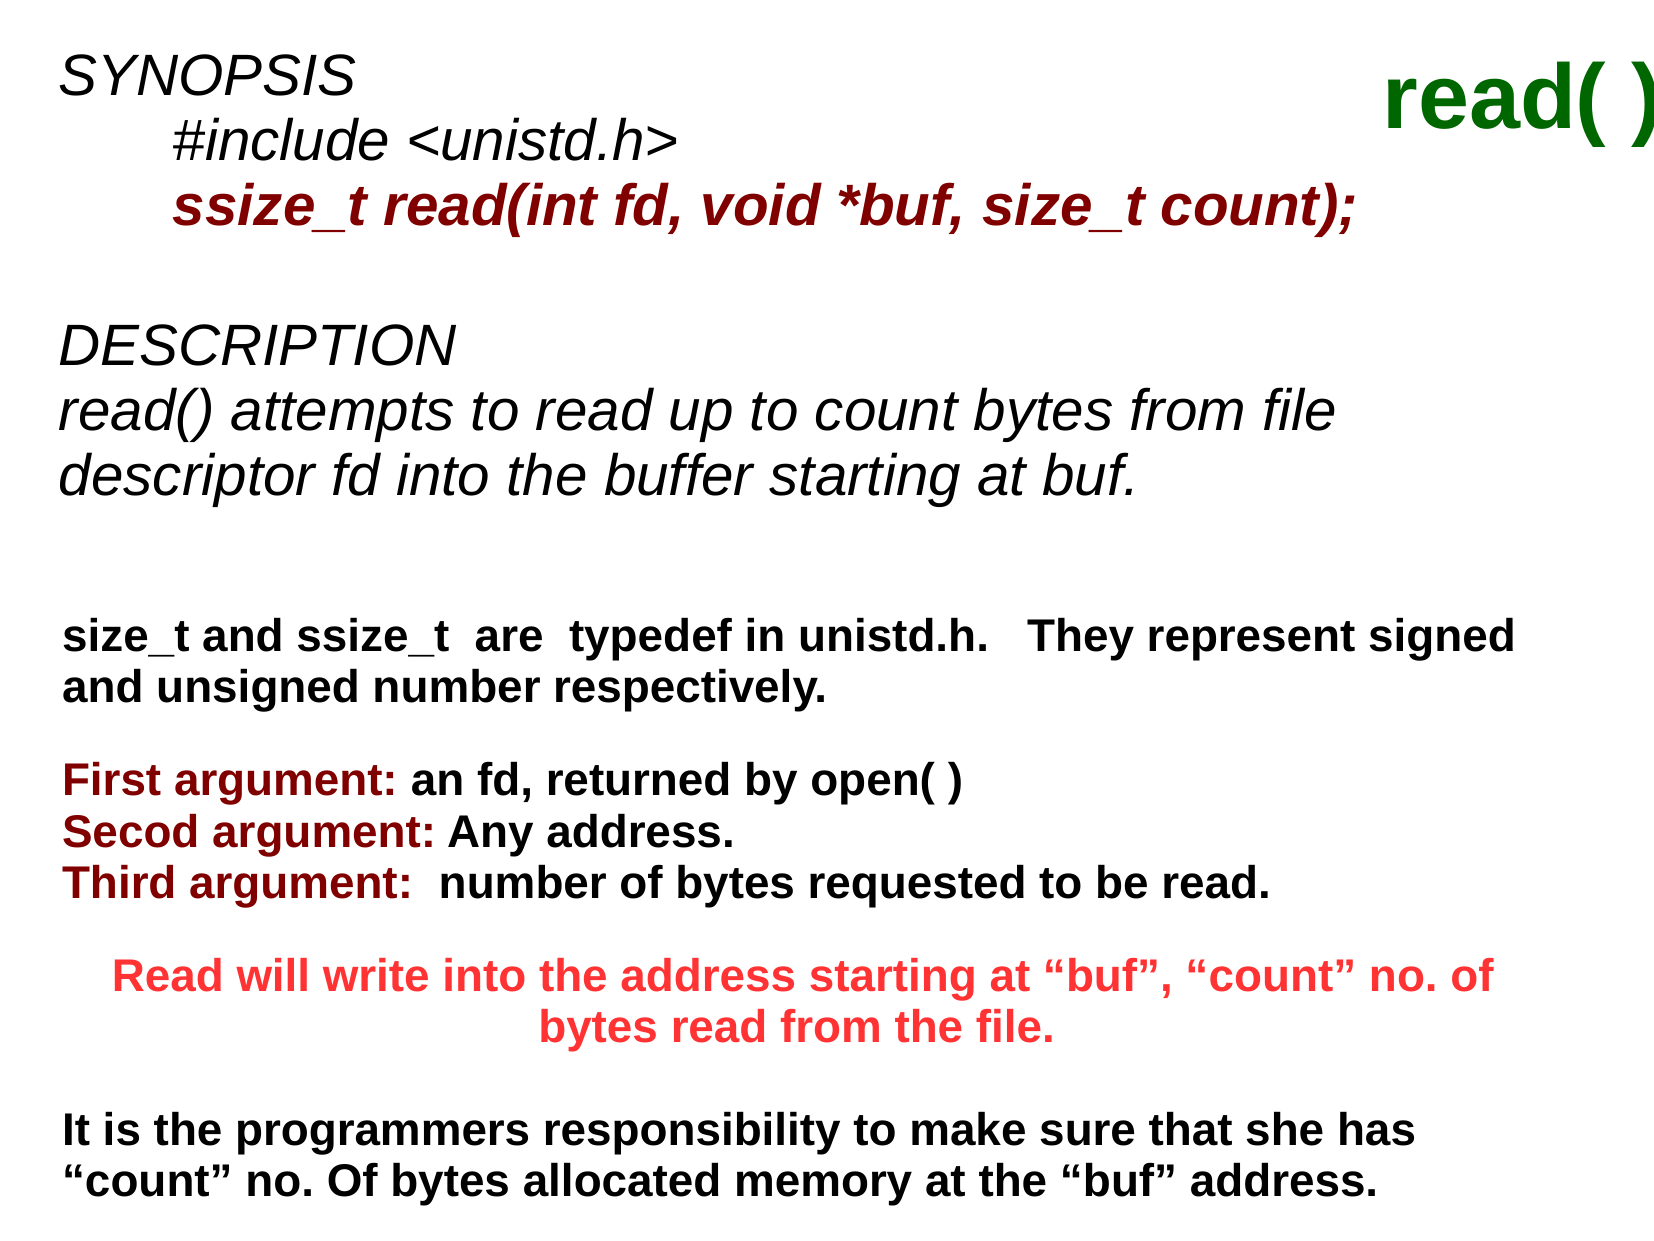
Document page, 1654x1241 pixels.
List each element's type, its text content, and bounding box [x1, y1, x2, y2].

text_box size_t and ssize_t are typedef in unistd.h. They represent signed and unsigned number respectively. First argument: an fd, returned by open( ) Secod argument: Any address. Third argument: number of bytes requested to be read. Read will write into the address starting at “buf”, “count” no. of bytes read from the file. It is the programmers responsibility to make sure that she has “count” no. Of bytes allocated memory at the “buf” address. [47, 602, 1560, 1214]
subtitle SYNOPSIS #include <unistd.h> ssize_t read(int fd, void *buf, size_t count); DESCRIPTION read() attempts to read up to count bytes from file descriptor fd into the buffer starting at buf. [59, 18, 1548, 532]
title read( ) [1263, 0, 1654, 201]
